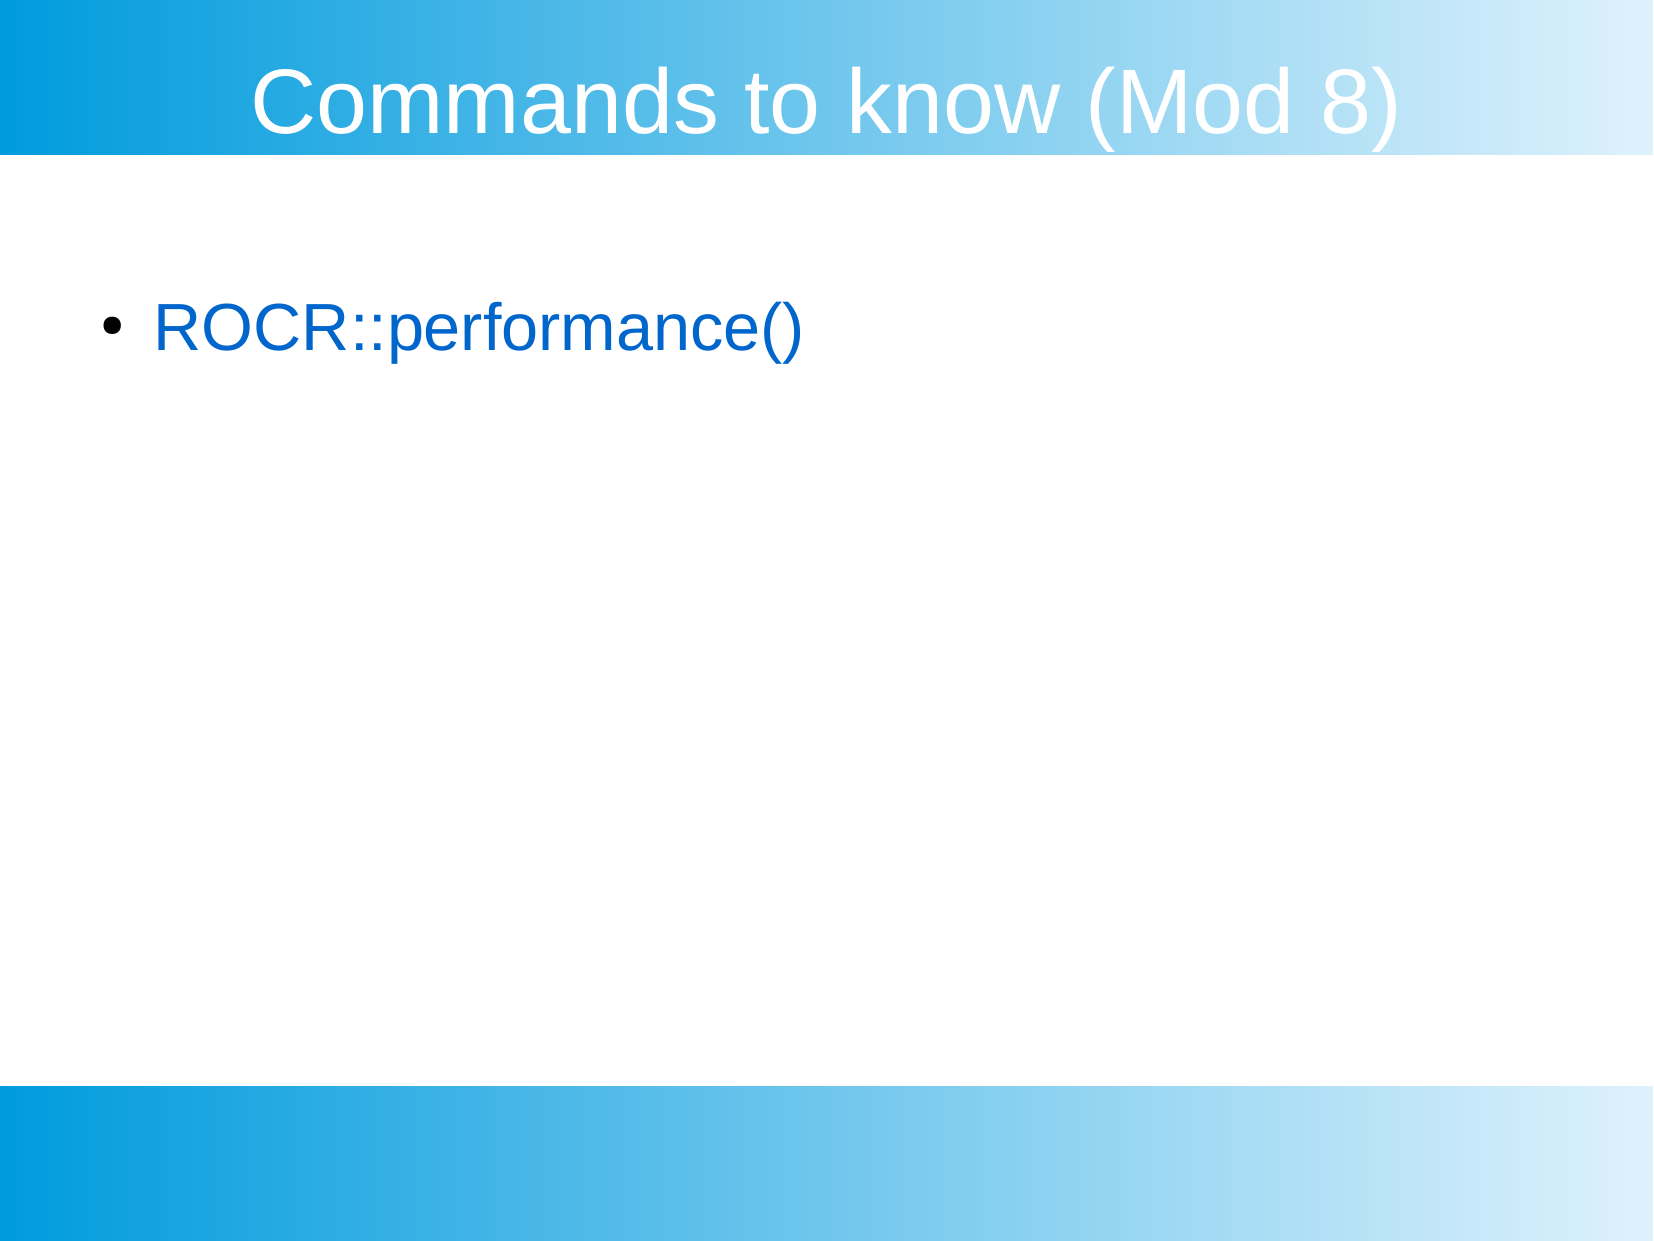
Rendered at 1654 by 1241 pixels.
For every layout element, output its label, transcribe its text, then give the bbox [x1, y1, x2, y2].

title Commands to know (Mod 8) [82, 49, 1571, 155]
list ROCR::performance() [82, 290, 809, 1010]
